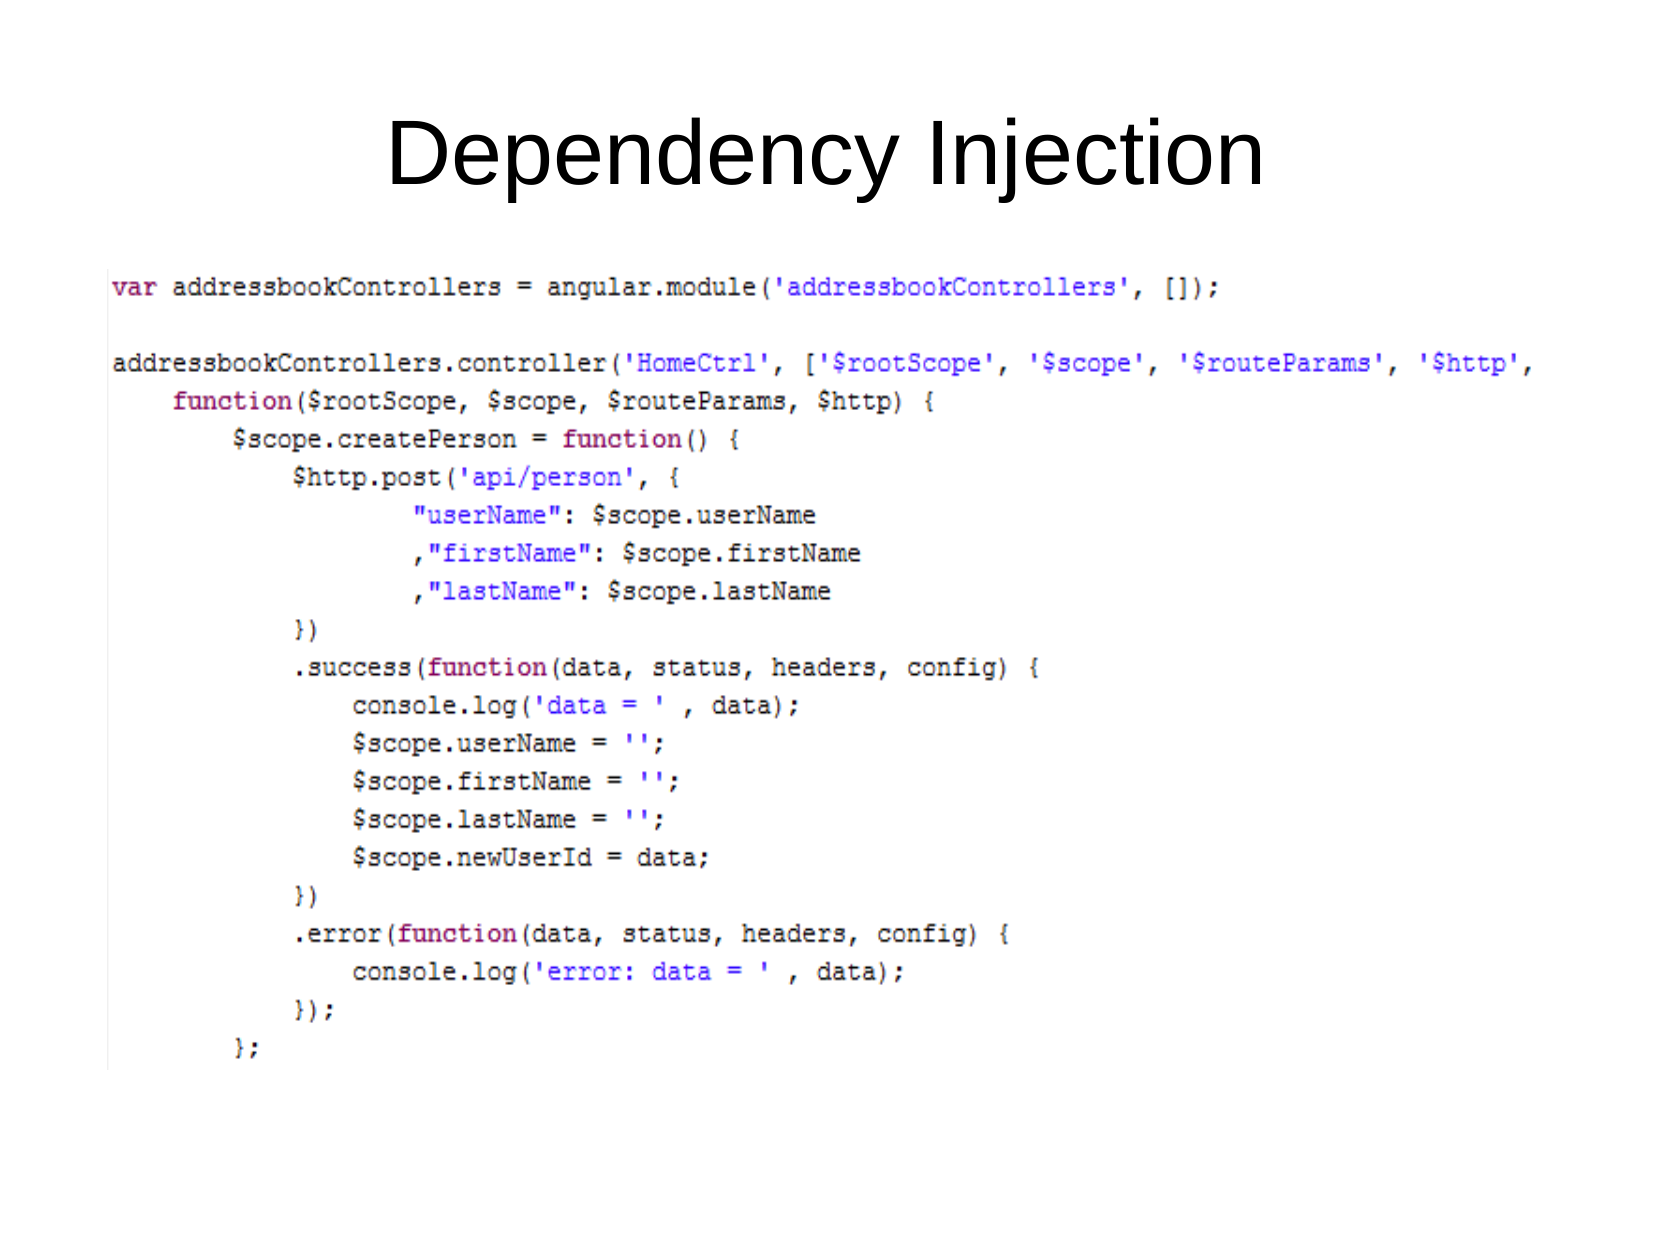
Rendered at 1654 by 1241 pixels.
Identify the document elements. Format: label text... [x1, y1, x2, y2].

title Dependency Injection [82, 49, 1571, 257]
picture [107, 269, 1546, 1070]
